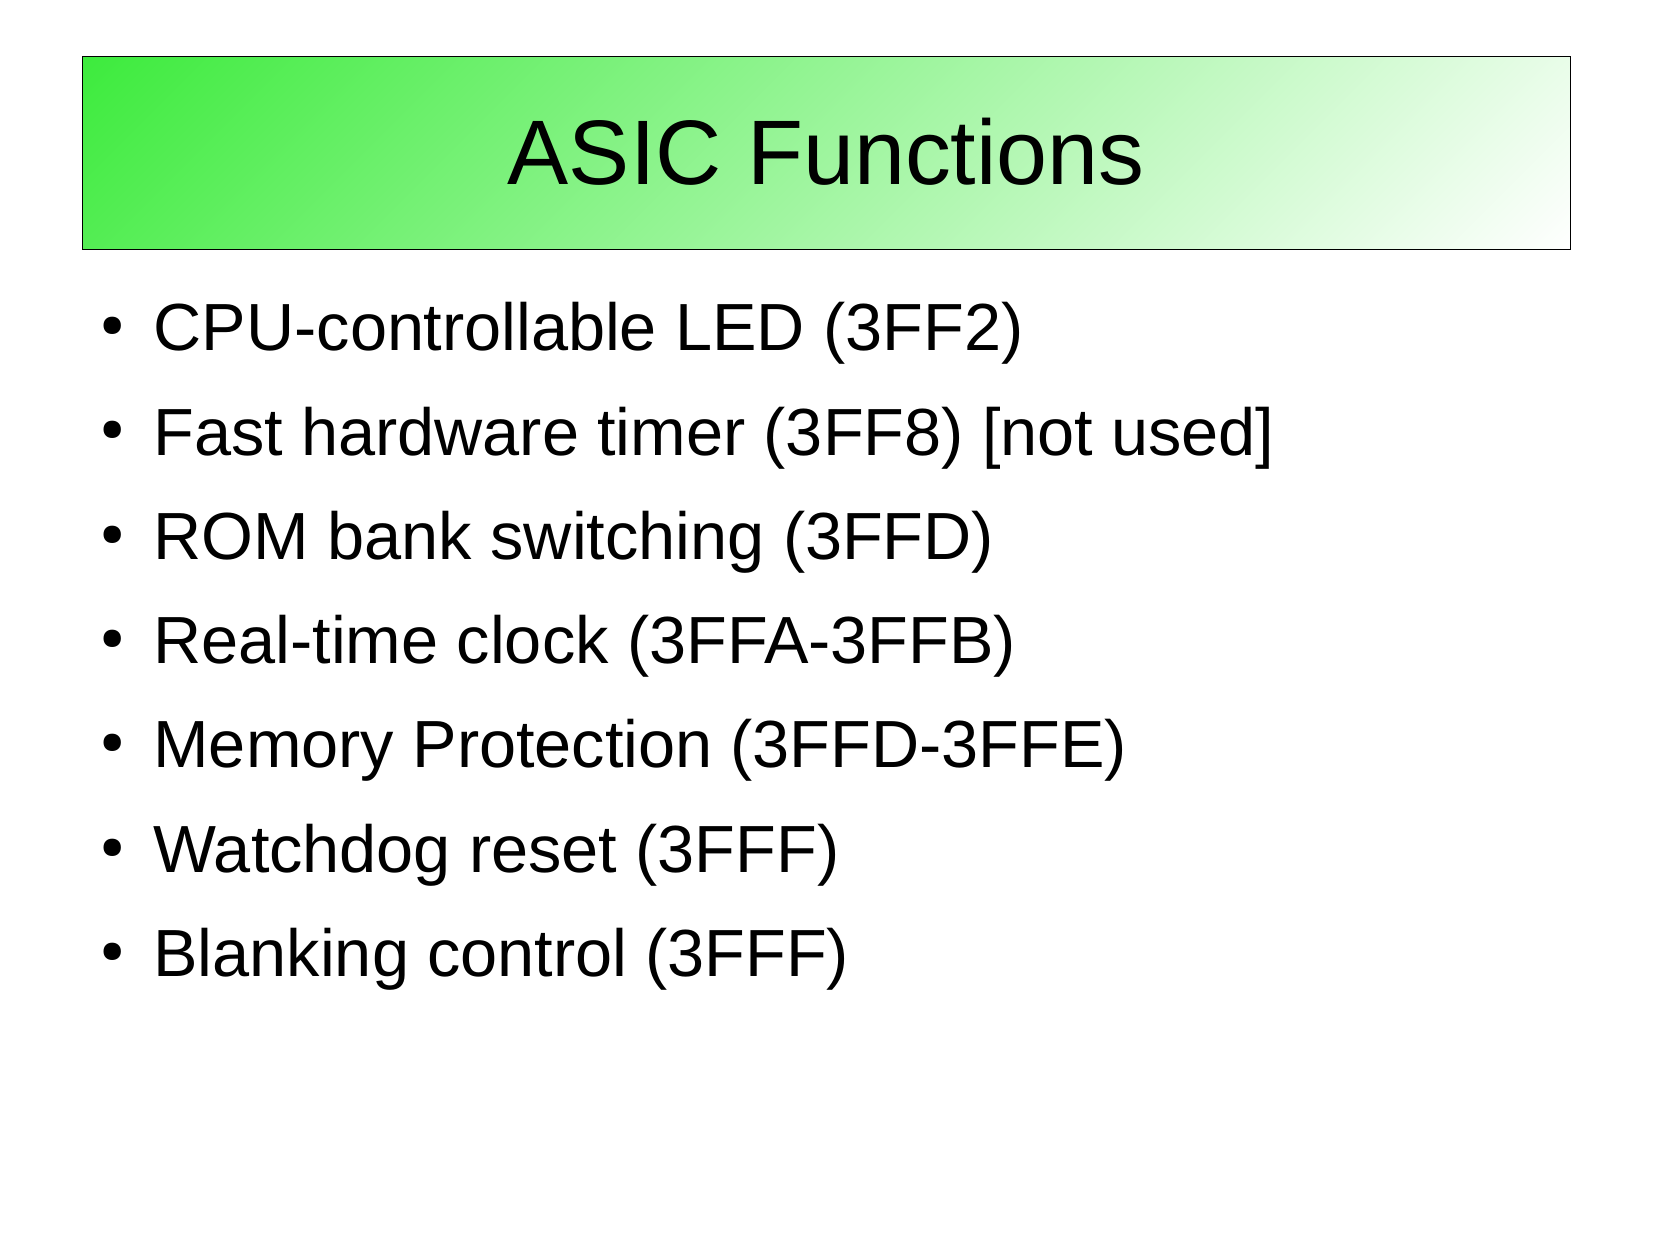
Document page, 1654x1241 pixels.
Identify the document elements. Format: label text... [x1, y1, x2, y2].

list CPU-controllable LED (3FF2) Fast hardware timer (3FF8) [not used] ROM bank switching (3FFD) Real-time clock (3FFA-3FFB) Memory Protection (3FFD-3FFE) Watchdog reset (3FFF) Blanking control (3FFF) [82, 290, 1571, 1094]
title ASIC Functions [82, 56, 1571, 250]
